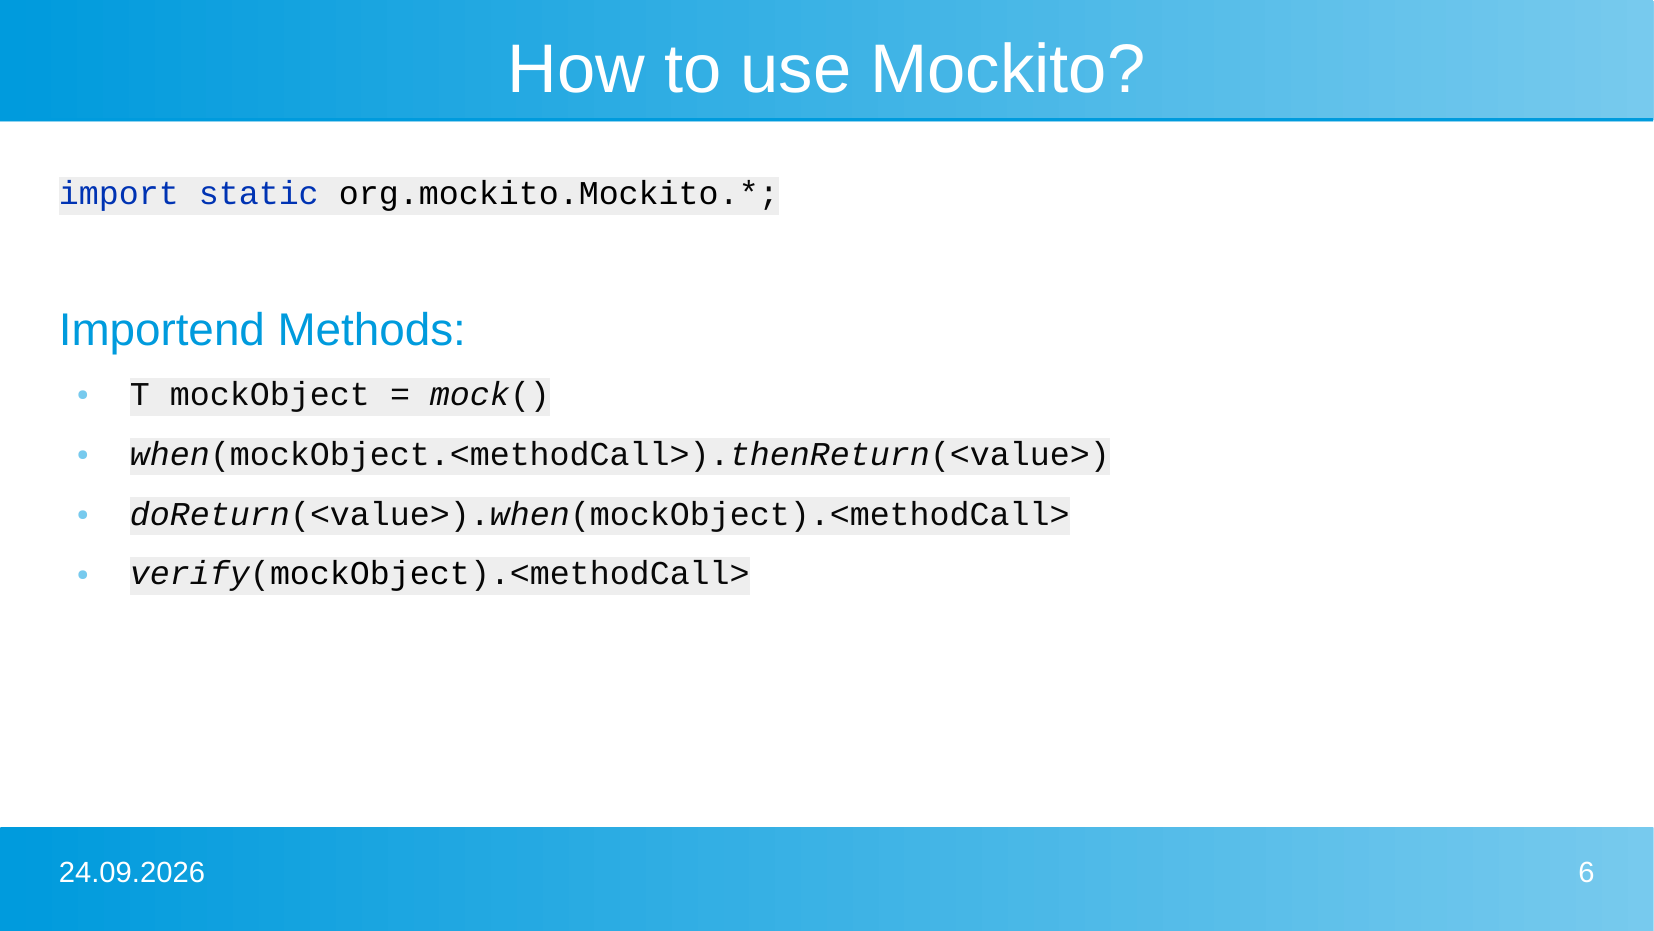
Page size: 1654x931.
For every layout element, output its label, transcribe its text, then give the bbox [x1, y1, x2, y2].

list import static org.mockito.Mockito.*; Importend Methods: T mockObject = mock() when(mockObject.<methodCall>).thenReturn(<value>) doReturn(<value>).when(mockObject).<methodCall> verify(mockObject).<methodCall> [59, 177, 1595, 768]
title How to use Mockito? [59, 29, 1595, 108]
